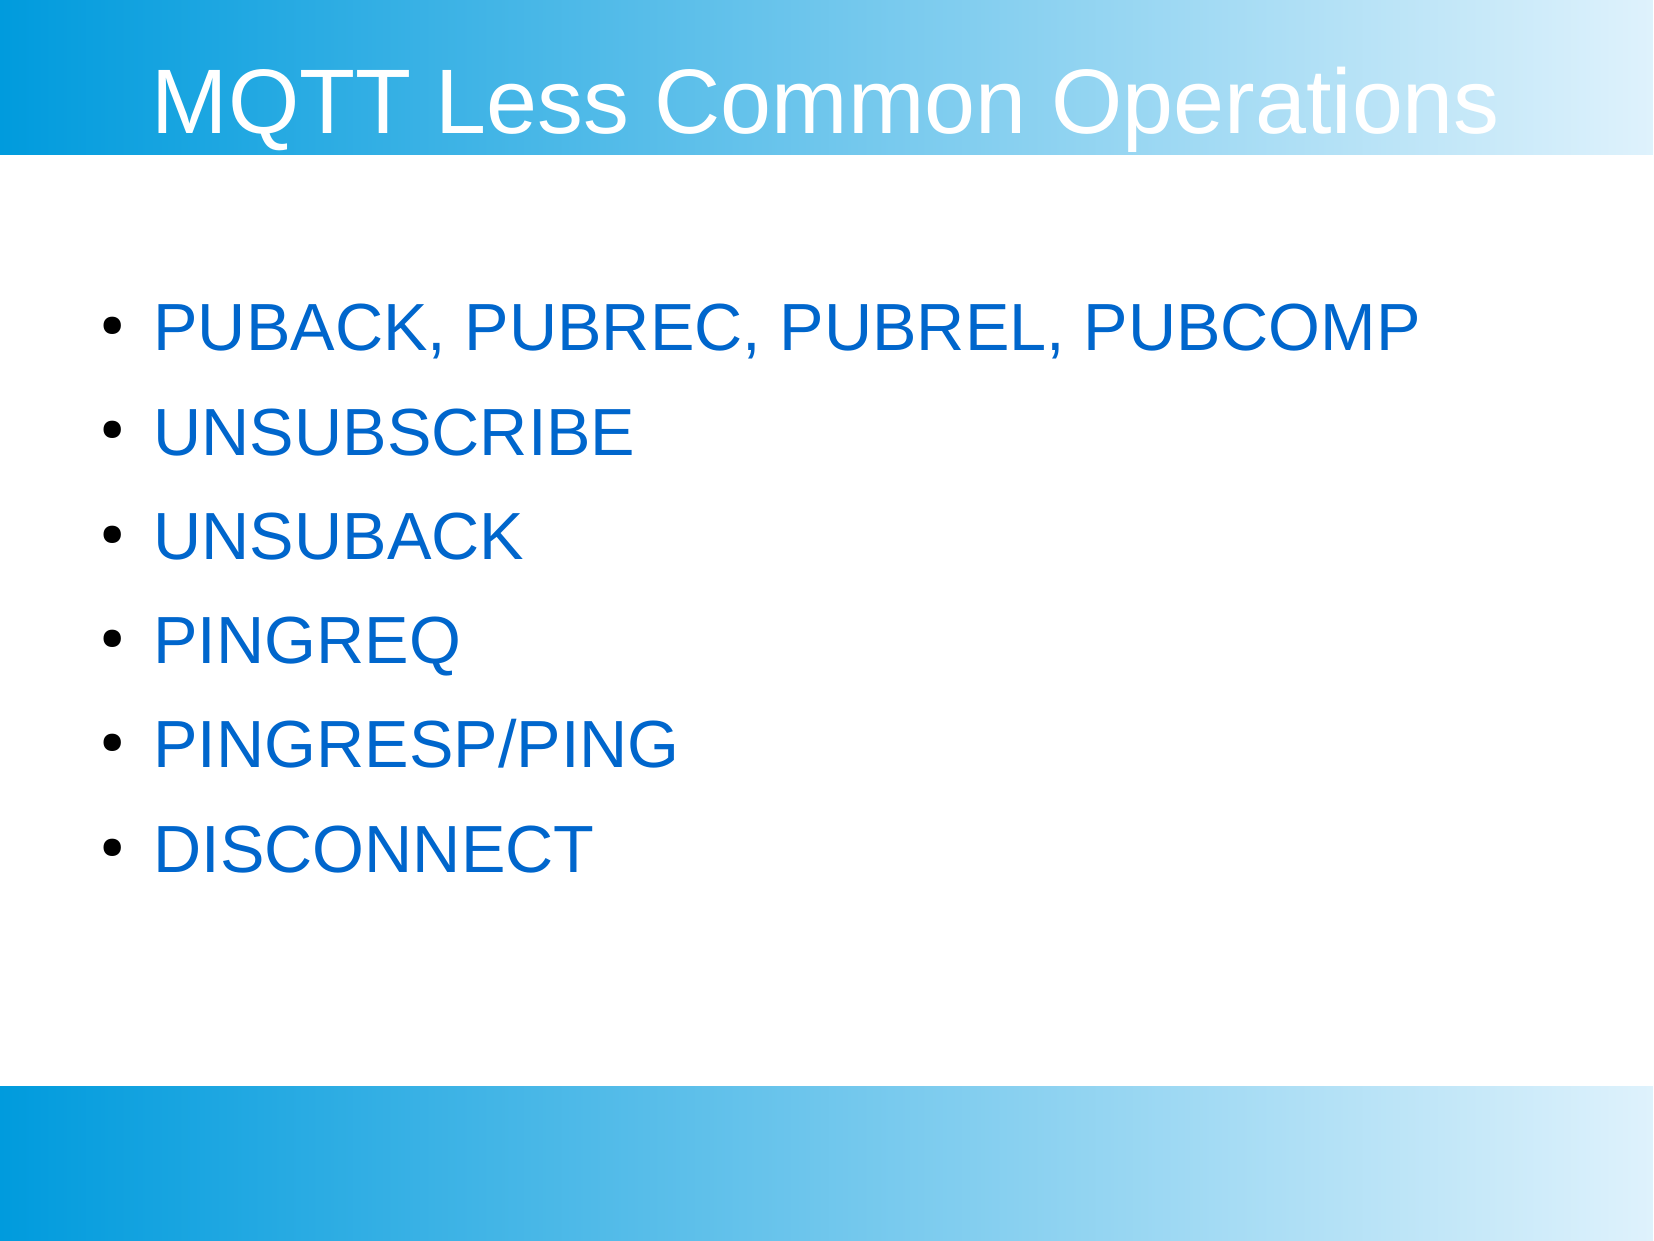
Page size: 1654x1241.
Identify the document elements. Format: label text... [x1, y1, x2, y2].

list PUBACK, PUBREC, PUBREL, PUBCOMP UNSUBSCRIBE UNSUBACK PINGREQ PINGRESP/PING DISCONNECT [82, 290, 1571, 1010]
title MQTT Less Common Operations [82, 49, 1571, 155]
